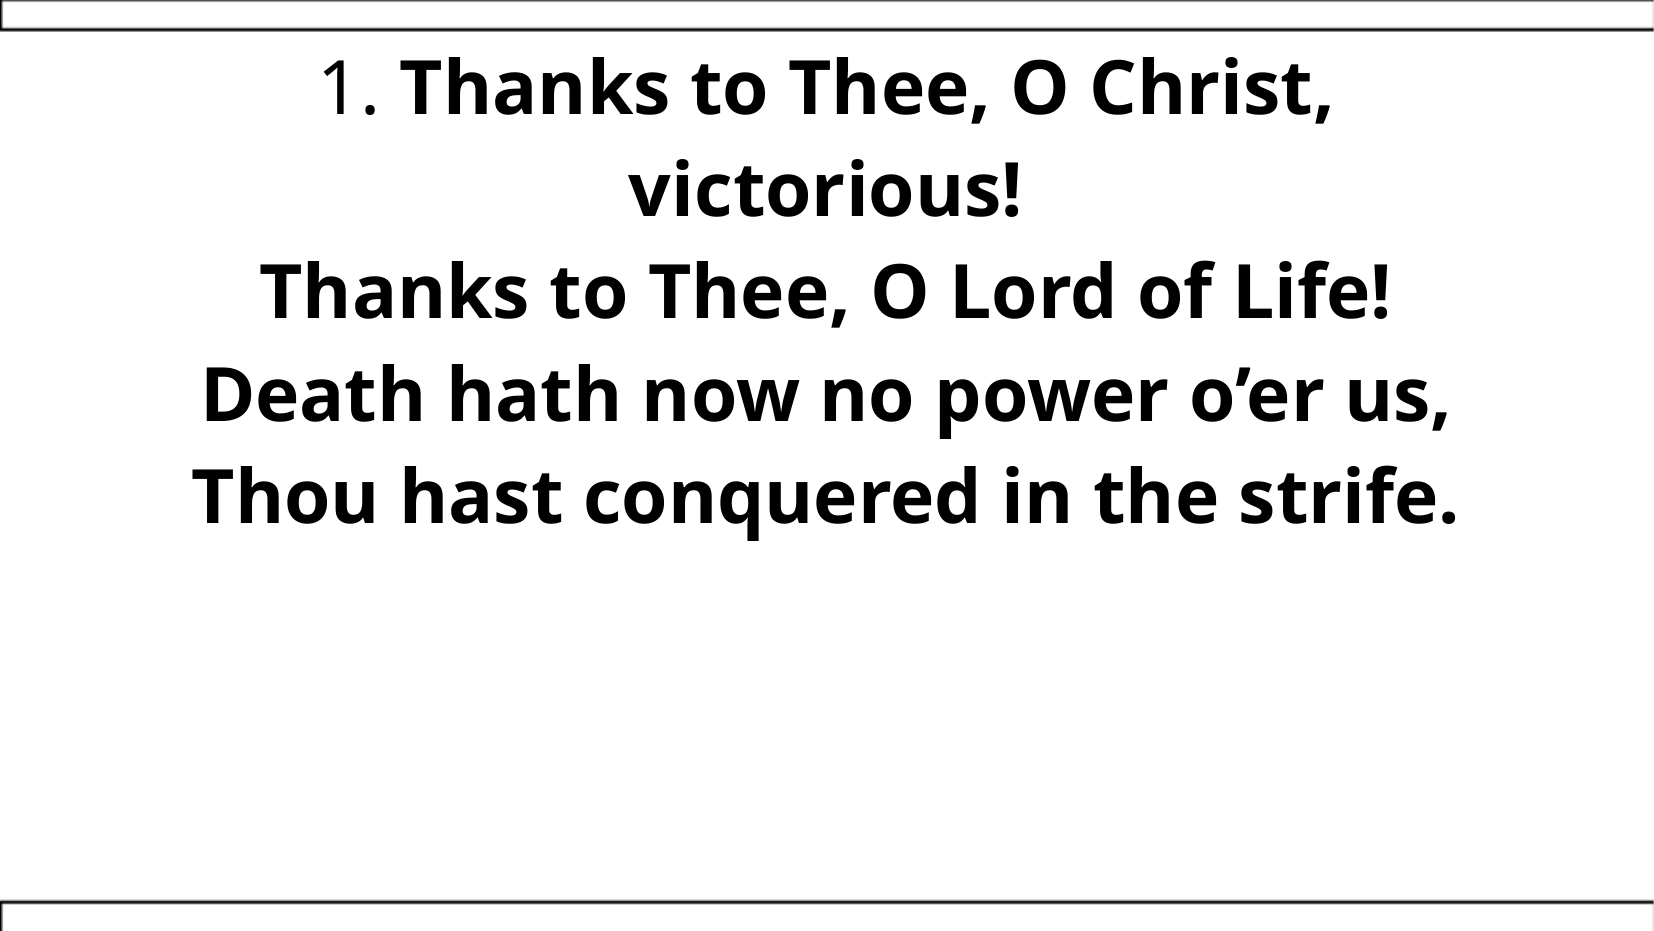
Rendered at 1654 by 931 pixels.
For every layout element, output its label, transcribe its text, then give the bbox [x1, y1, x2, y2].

picture [0, 0, 1654, 931]
text_box 1. Thanks to Thee, O Christ, victorious! Thanks to Thee, O Lord of Life! Death hath now no power o’er us, Thou hast conquered in the strife. [106, 26, 1547, 441]
